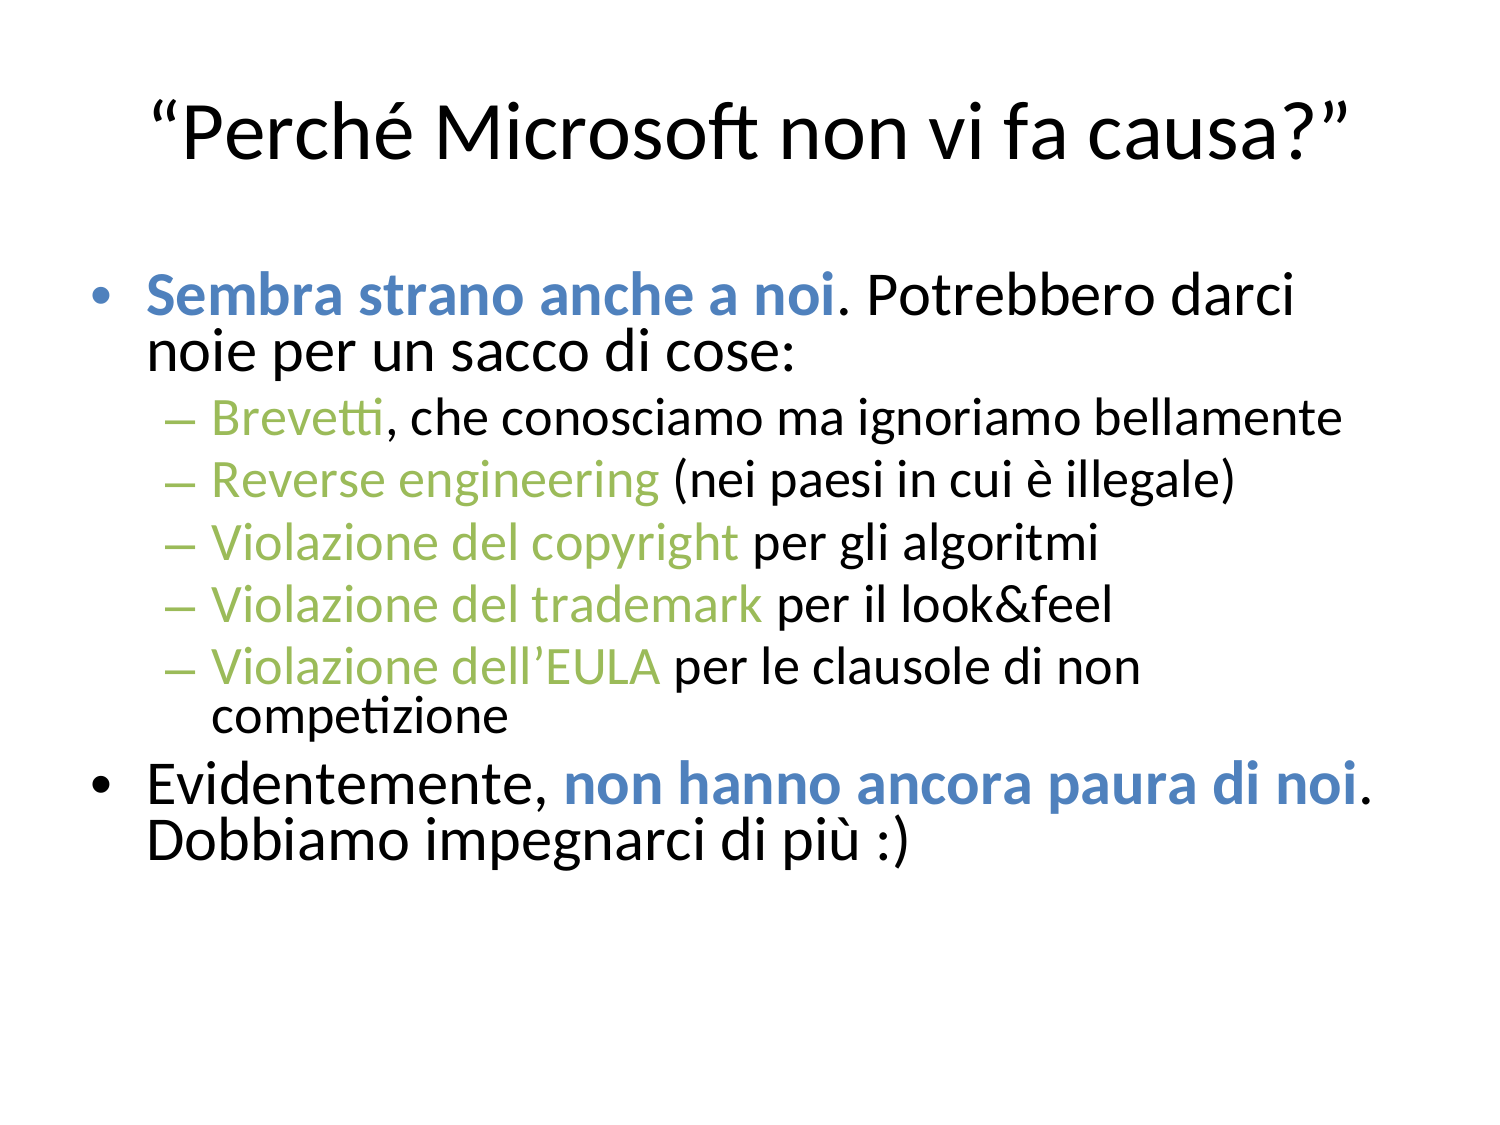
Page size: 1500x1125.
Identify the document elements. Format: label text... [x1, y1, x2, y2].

list Sembra strano anche a noi. Potrebbero darci noie per un sacco di cose: Brevetti, che conosciamo ma ignoriamo bellamente Reverse engineering (nei paesi in cui è illegale) Violazione del copyright per gli algoritmi Violazione del trademark per il look&feel Violazione dell’EULA per le clausole di non competizione Evidentemente, non hanno ancora paura di noi. Dobbiamo impegnarci di più :) [75, 262, 1426, 1006]
title “Perché Microsoft non vi fa causa?” [75, 45, 1426, 233]
